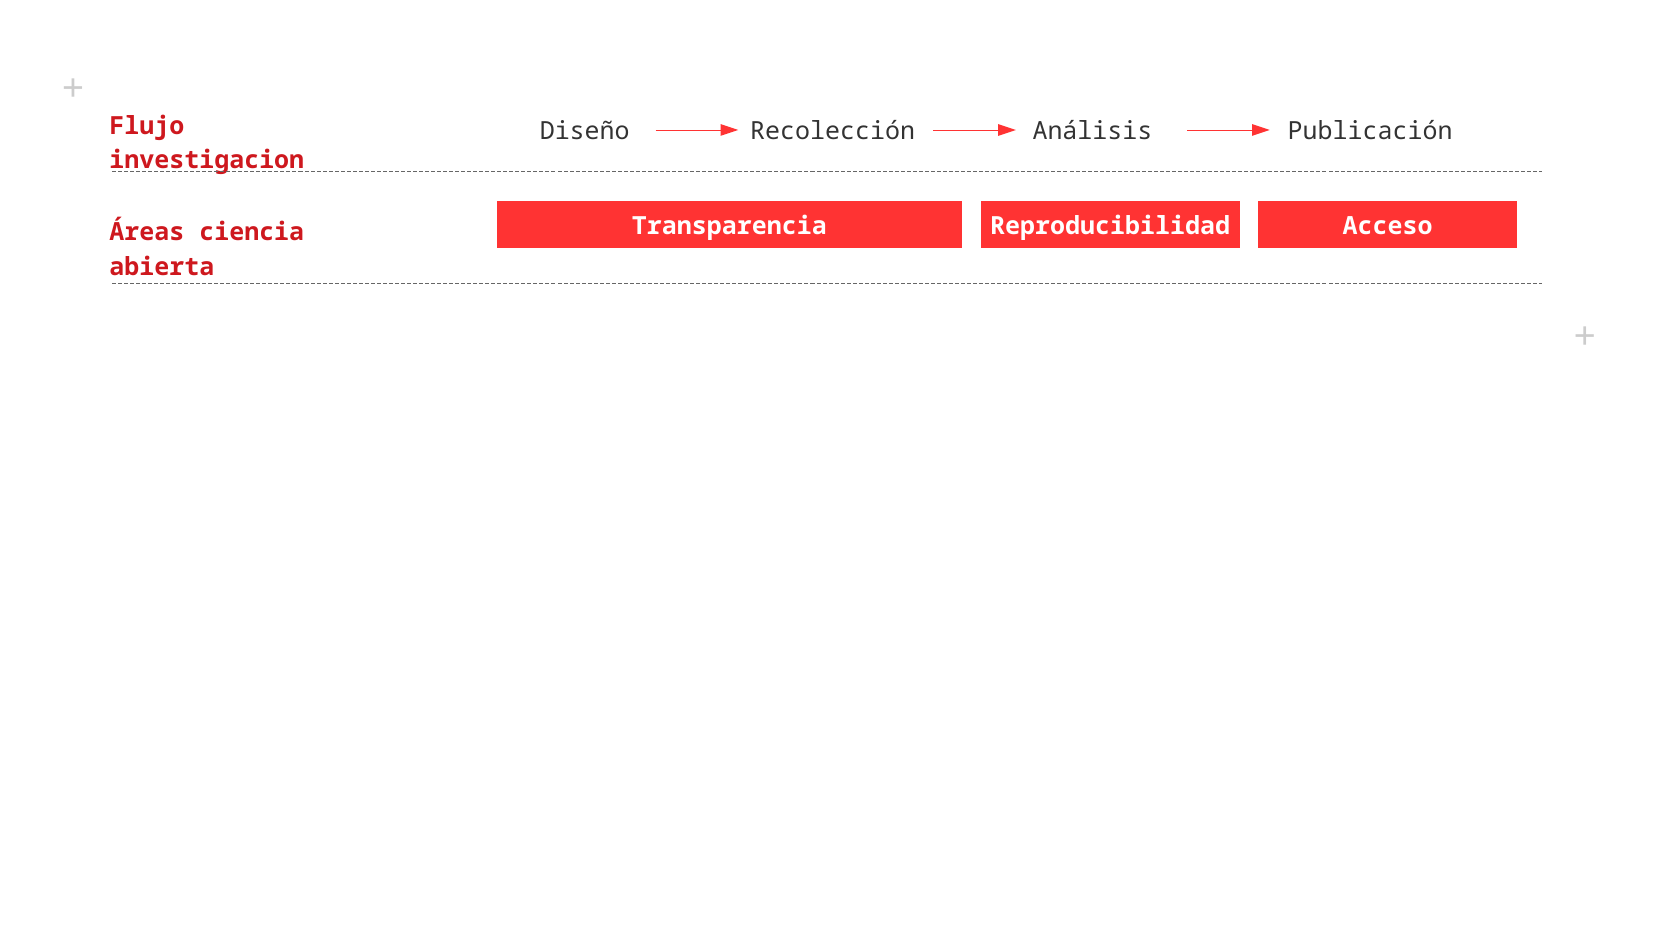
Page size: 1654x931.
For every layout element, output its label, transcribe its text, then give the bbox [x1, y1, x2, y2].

text_box Recolección [720, 106, 945, 154]
text_box Análisis [980, 106, 1205, 154]
text_box + [47, 59, 99, 116]
text_box Diseño [472, 106, 697, 154]
text_box + [1559, 307, 1611, 364]
text_box Acceso [1257, 200, 1518, 249]
text_box Áreas ciencia abierta [94, 206, 408, 288]
text_box Transparencia [496, 200, 963, 249]
text_box Flujo investigacion [94, 100, 379, 149]
text_box Reproducibilidad [980, 200, 1241, 249]
text_box Publicación [1257, 106, 1483, 154]
